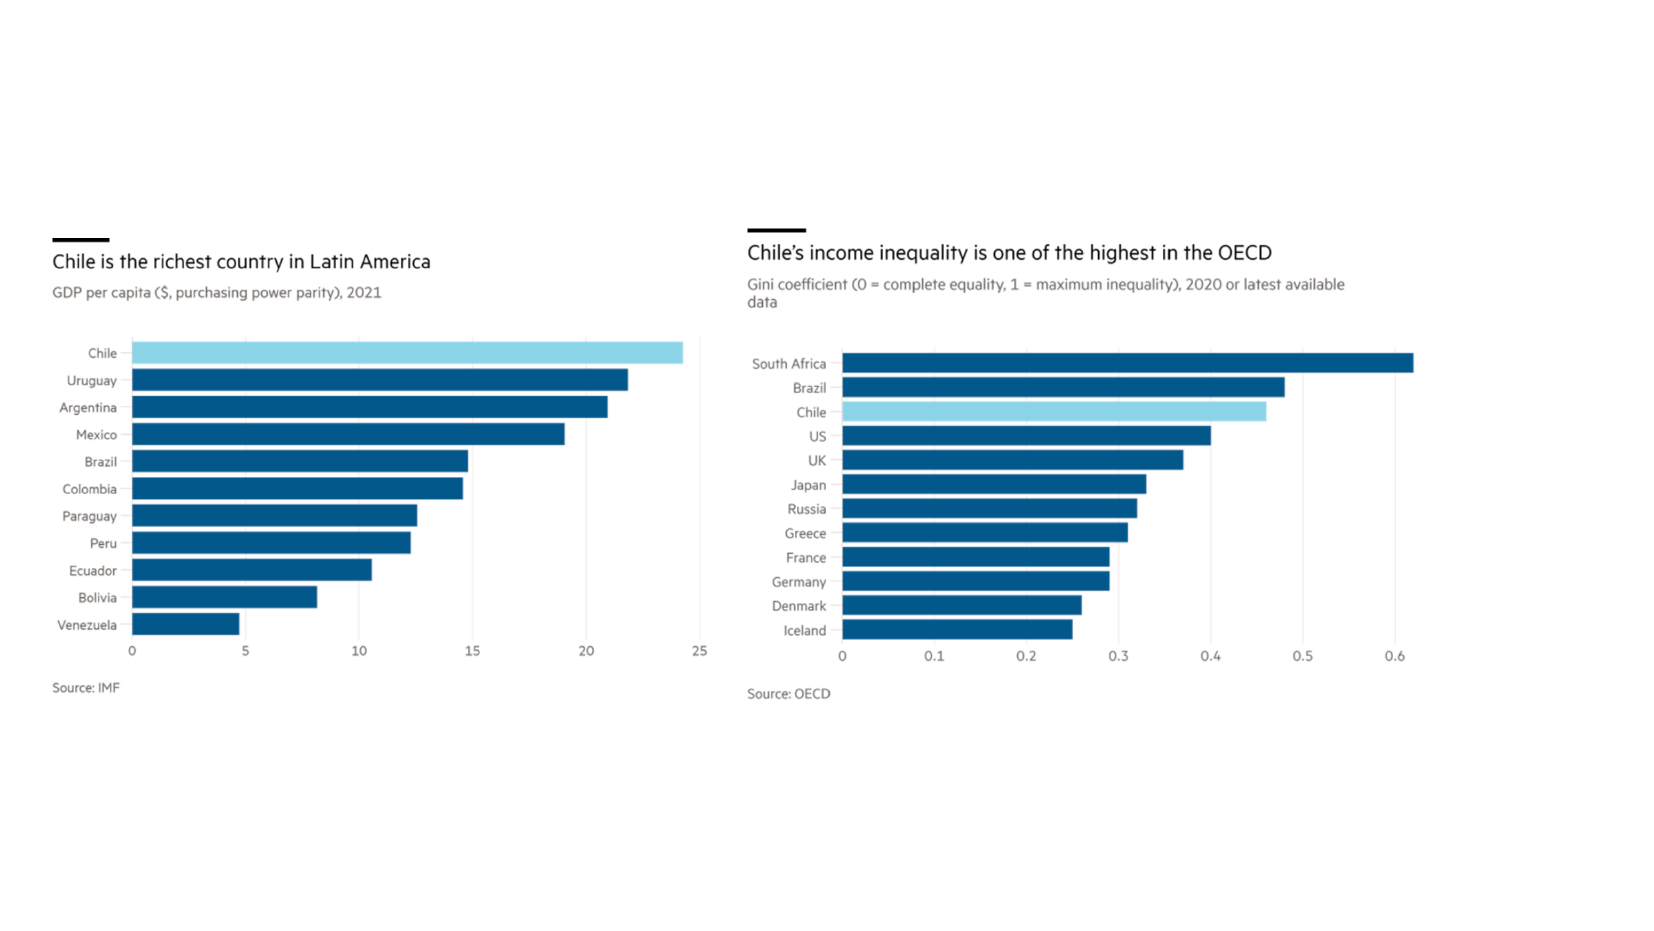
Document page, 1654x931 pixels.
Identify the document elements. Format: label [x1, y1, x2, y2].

picture [743, 224, 1425, 702]
picture [47, 236, 732, 695]
